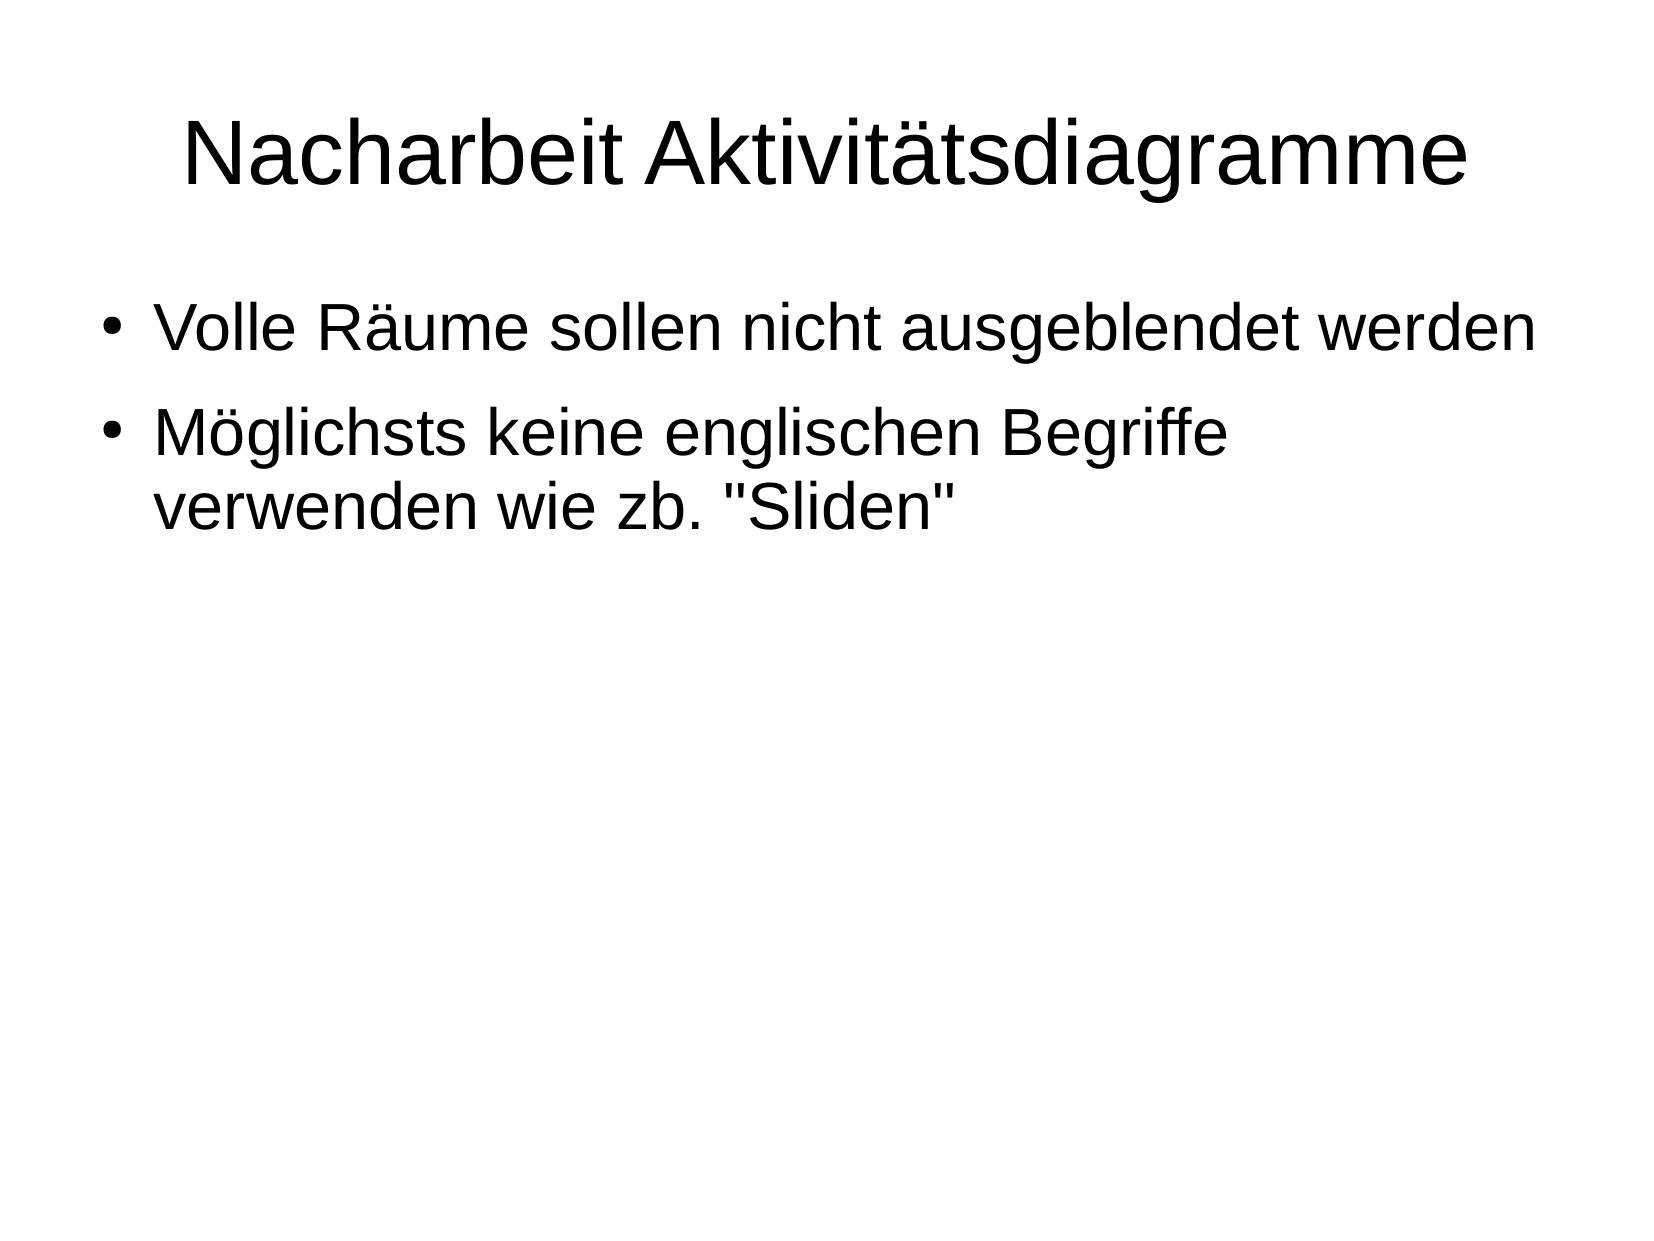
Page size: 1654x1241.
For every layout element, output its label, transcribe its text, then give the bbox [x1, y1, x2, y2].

title Nacharbeit Aktivitätsdiagramme [82, 49, 1571, 257]
list Volle Räume sollen nicht ausgeblendet werden Möglichsts keine englischen Begriffe verwenden wie zb. "Sliden" [82, 290, 1571, 1109]
